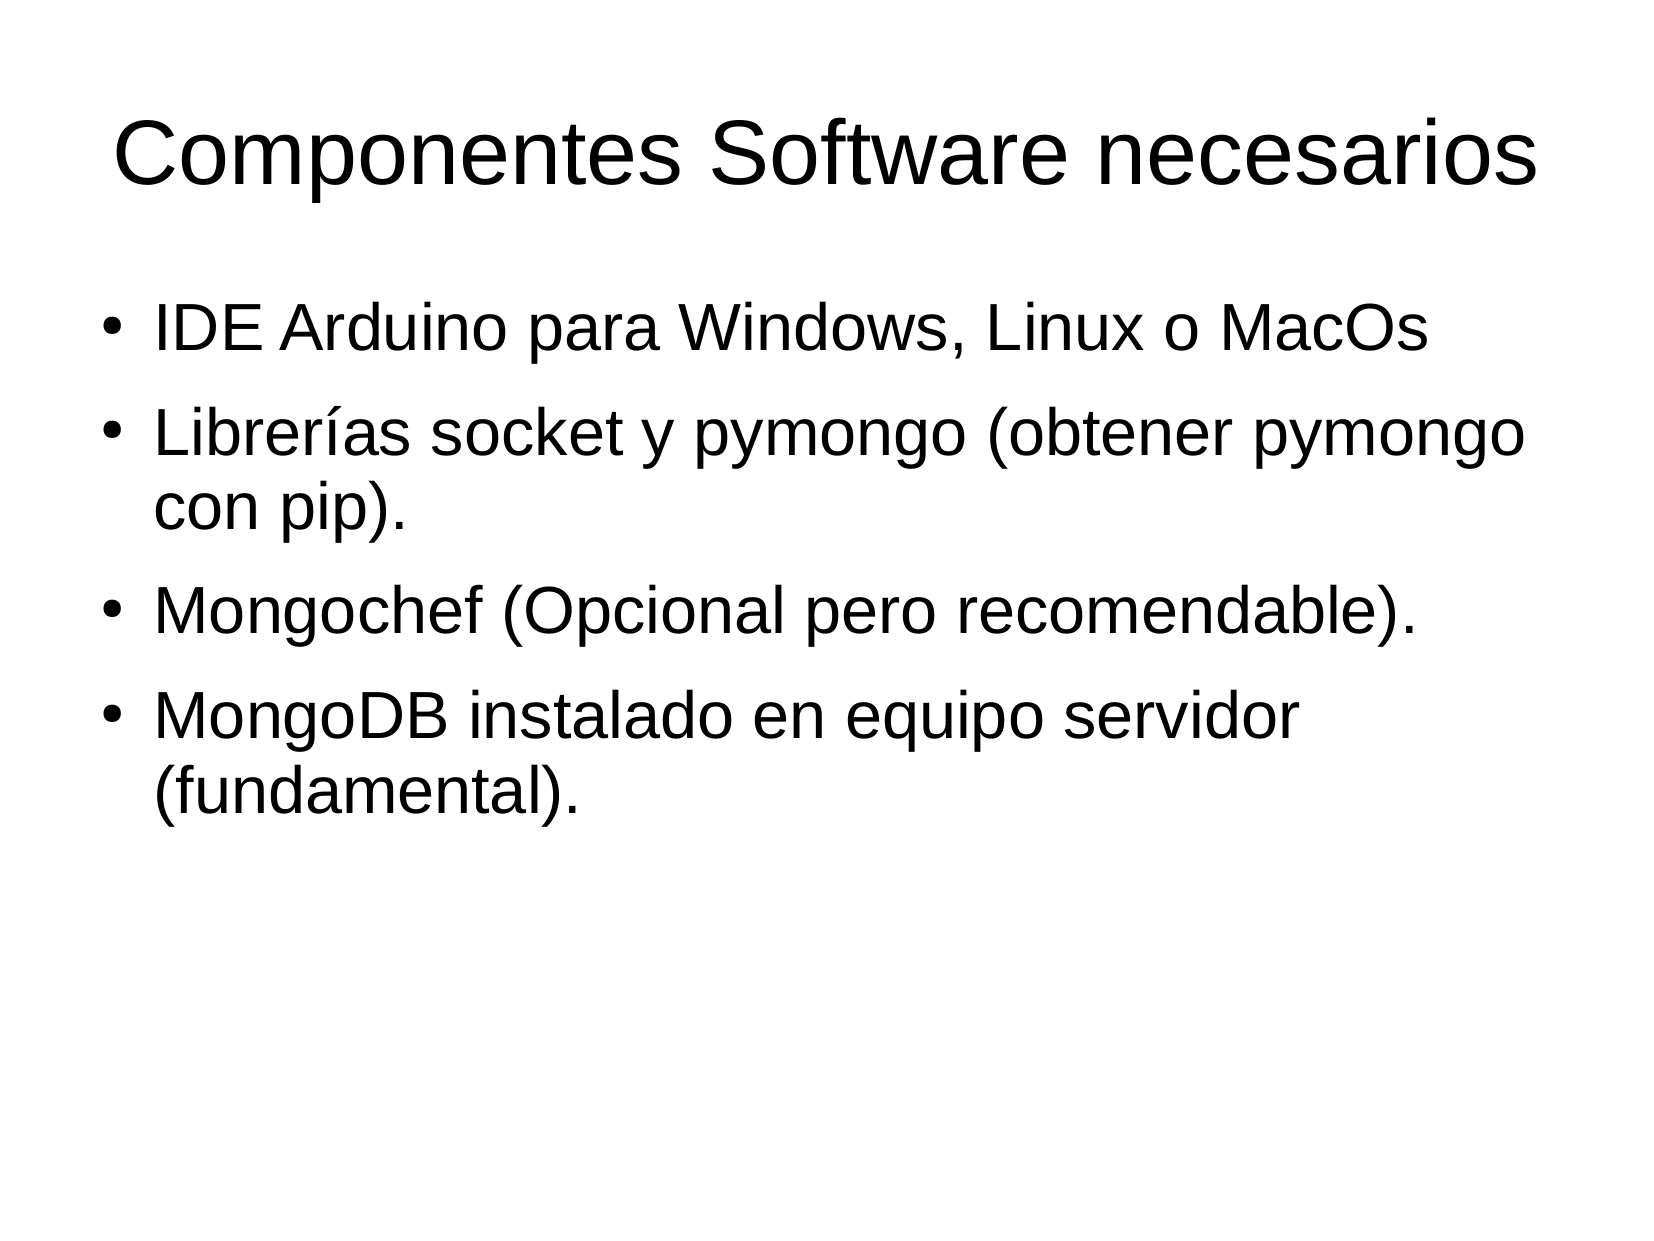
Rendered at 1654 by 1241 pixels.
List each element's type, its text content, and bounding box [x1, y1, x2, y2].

title Componentes Software necesarios [82, 49, 1571, 257]
list IDE Arduino para Windows, Linux o MacOs Librerías socket y pymongo (obtener pymongo con pip). Mongochef (Opcional pero recomendable). MongoDB instalado en equipo servidor (fundamental). [82, 290, 1571, 1010]
